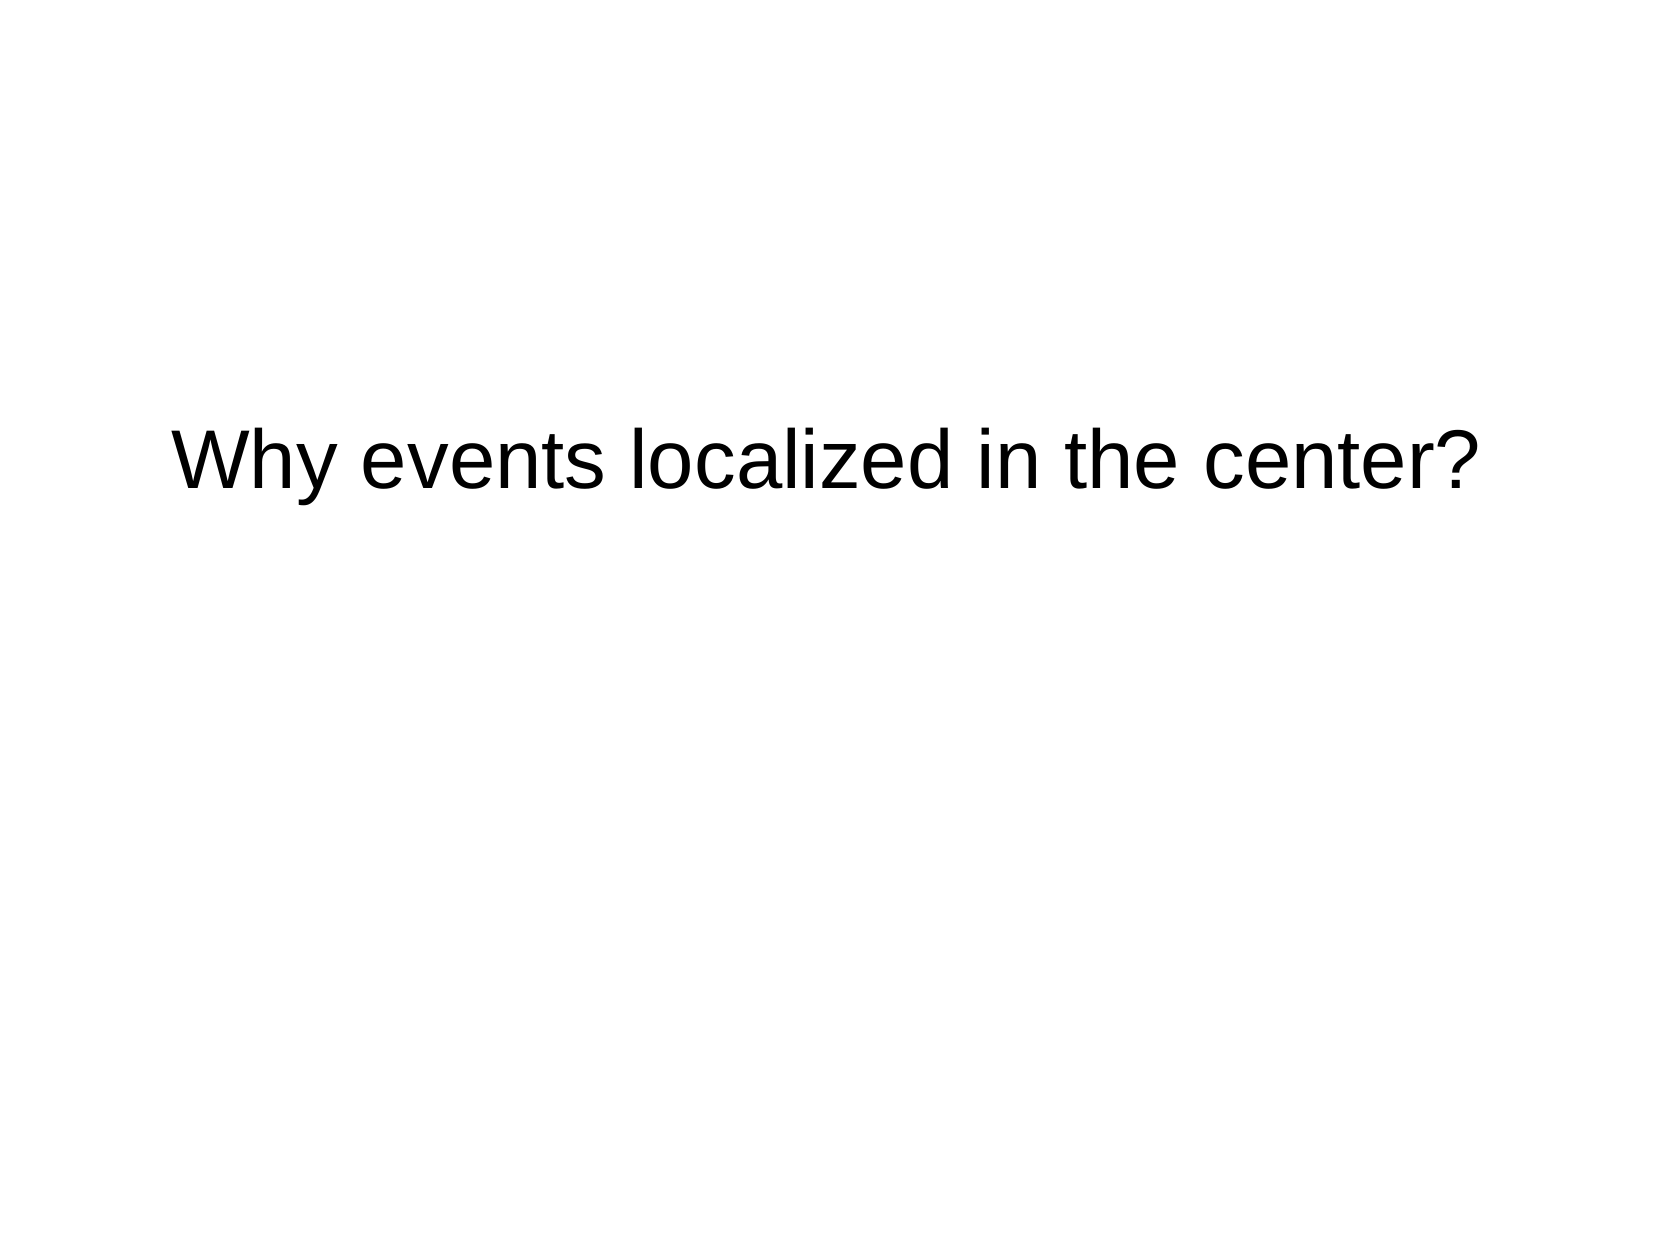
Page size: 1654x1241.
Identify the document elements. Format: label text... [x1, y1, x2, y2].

text_box Why events localized in the center? [0, 405, 1654, 607]
